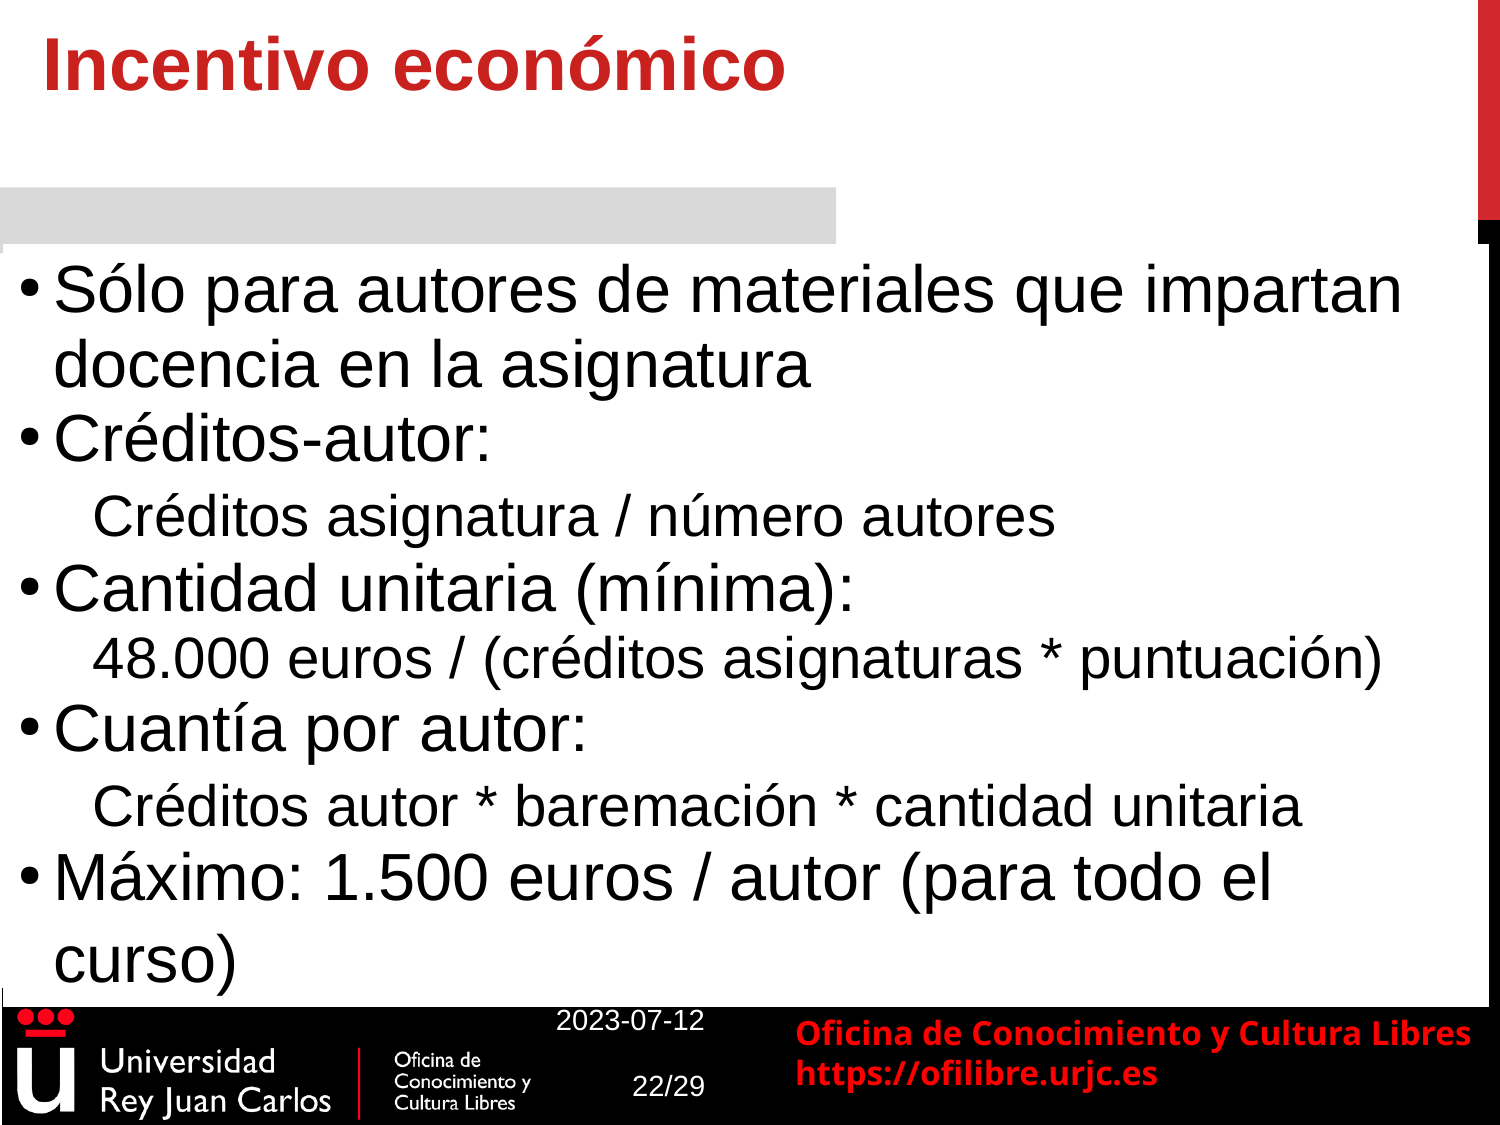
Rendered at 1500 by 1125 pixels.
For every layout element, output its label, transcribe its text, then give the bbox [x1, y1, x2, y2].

text_box Sólo para autores de materiales que impartan docencia en la asignatura Créditos-autor: Créditos asignatura / número autores Cantidad unitaria (mínima): 48.000 euros / (créditos asignaturas * puntuación) Cuantía por autor: Créditos autor * baremación * cantidad unitaria Máximo: 1.500 euros / autor (para todo el curso) [3, 244, 1489, 1007]
text_box Incentivo económico [27, 15, 1381, 199]
picture [17, 1007, 531, 1120]
title [75, 7, 1425, 196]
